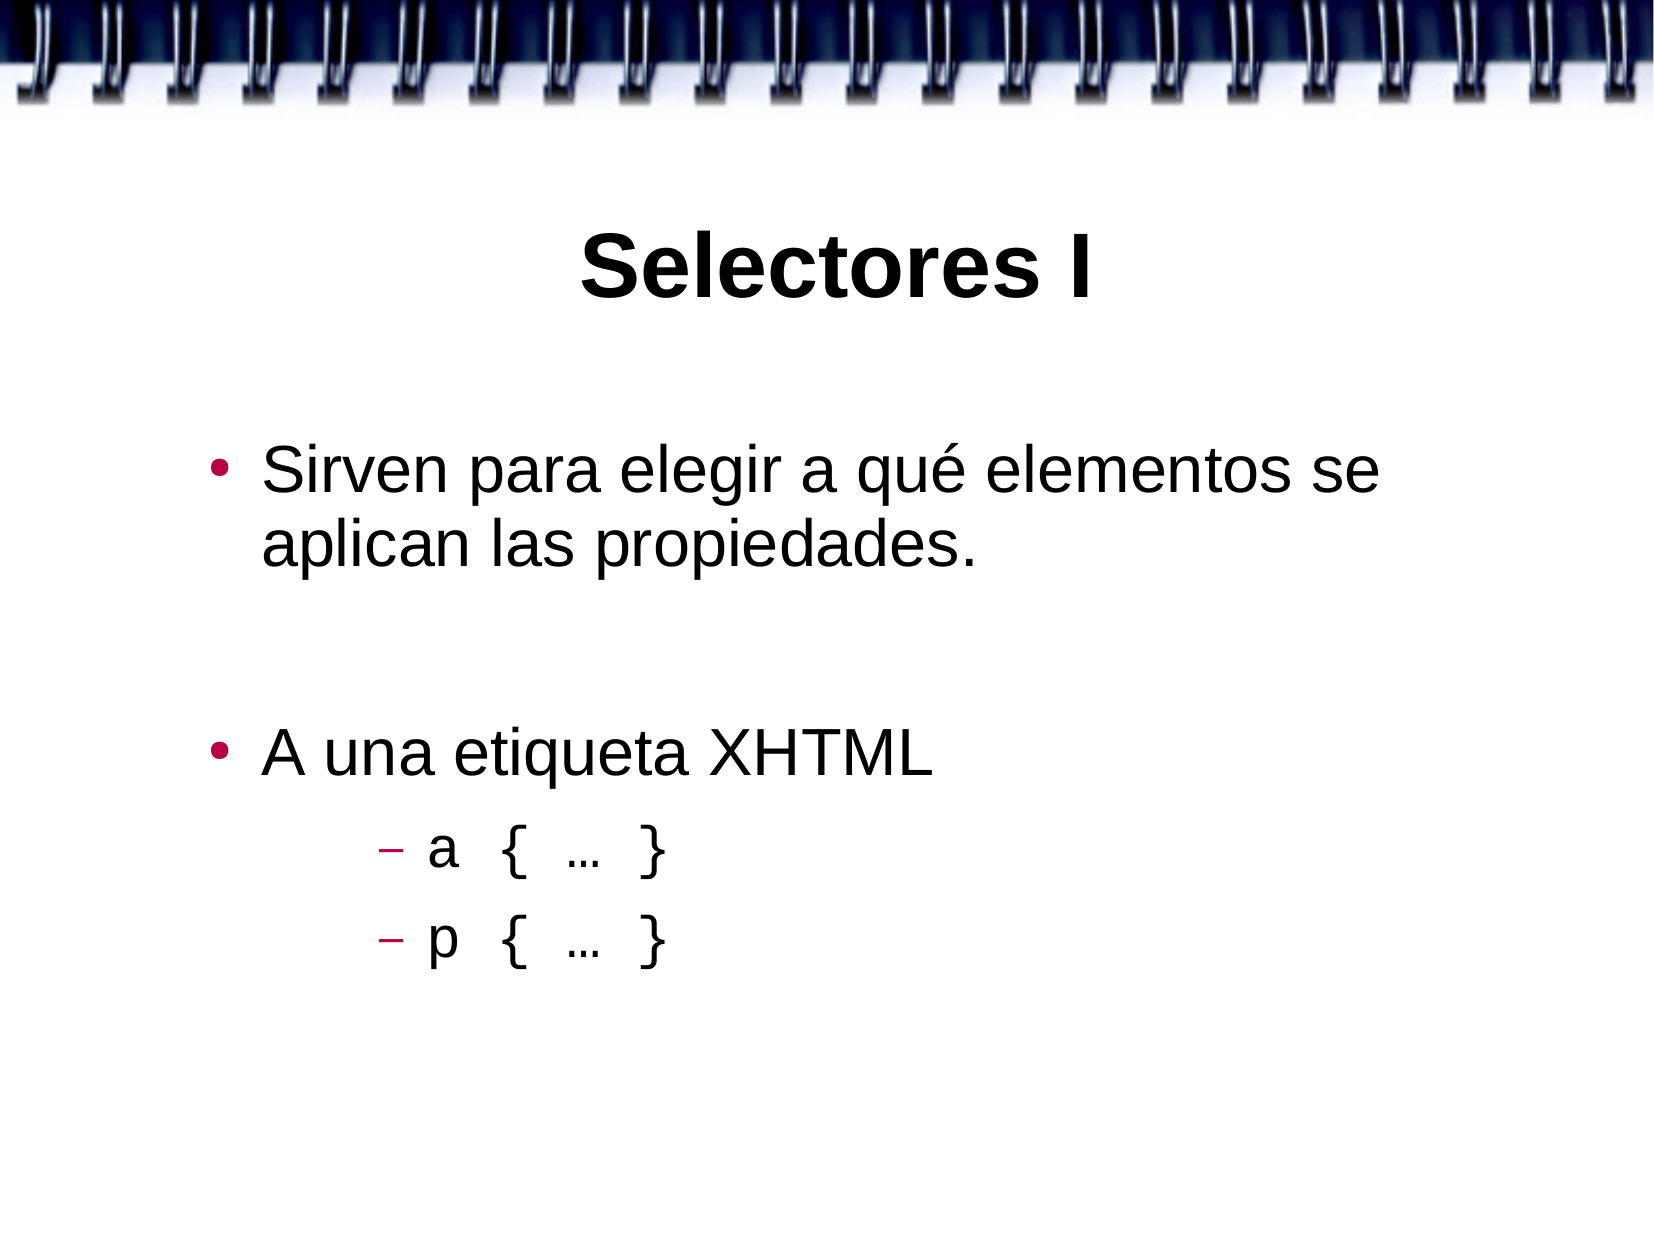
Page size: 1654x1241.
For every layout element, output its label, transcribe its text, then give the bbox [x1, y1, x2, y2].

title Selectores I [139, 169, 1535, 362]
picture [0, 0, 1654, 121]
list Sirven para elegir a qué elementos se aplican las propiedades. A una etiqueta XHTML a { … } p { … } [190, 431, 1472, 1146]
